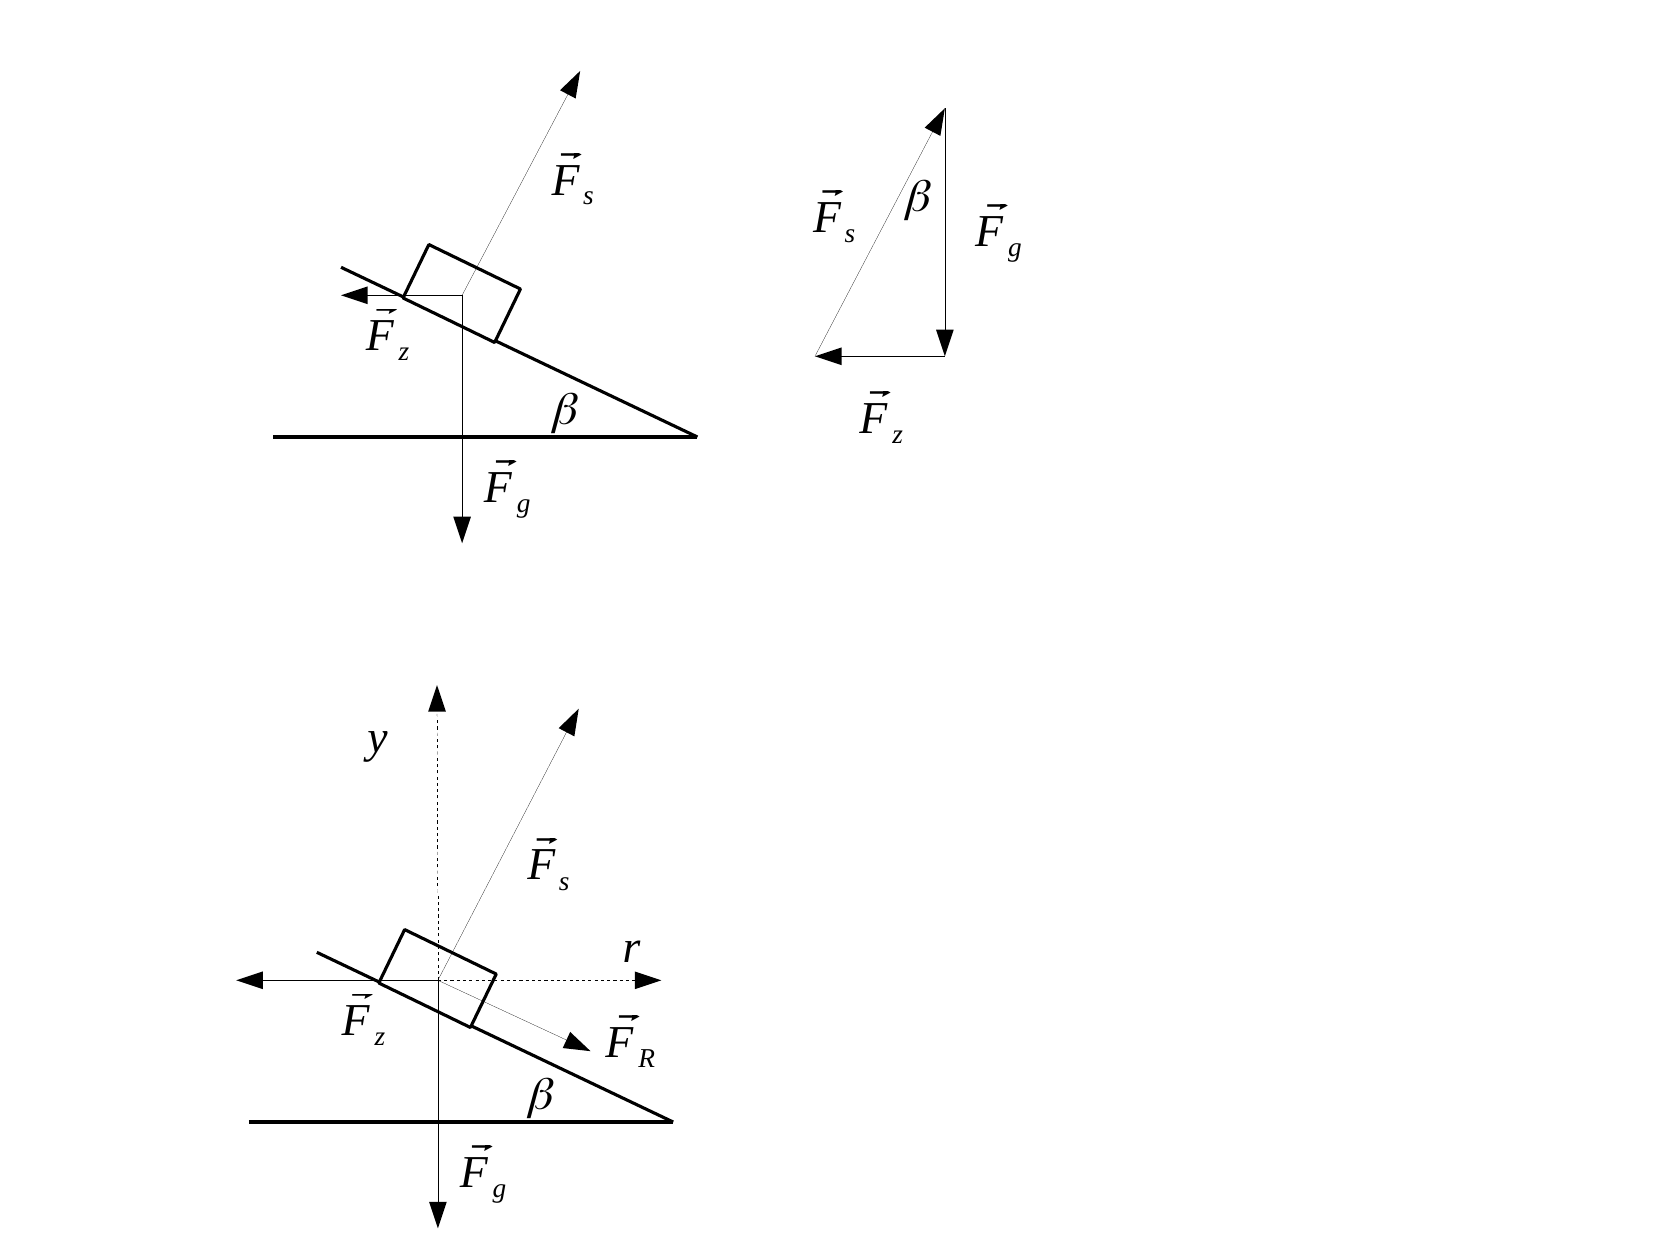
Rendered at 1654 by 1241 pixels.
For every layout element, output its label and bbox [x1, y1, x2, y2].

chart [850, 391, 910, 449]
chart [596, 1015, 662, 1073]
chart [617, 921, 650, 972]
chart [804, 190, 863, 249]
chart [544, 391, 582, 438]
chart [897, 179, 935, 225]
text_box [378, 981, 438, 1012]
text_box [439, 982, 483, 1028]
chart [475, 460, 537, 518]
text_box [463, 268, 521, 343]
text_box [439, 953, 497, 1001]
chart [357, 309, 416, 367]
chart [520, 1076, 558, 1123]
chart [966, 204, 1028, 262]
chart [518, 838, 577, 896]
text_box [380, 929, 451, 980]
chart [543, 153, 601, 211]
text_box [403, 296, 462, 327]
chart [355, 710, 397, 762]
chart [333, 994, 392, 1052]
text_box [404, 244, 476, 295]
chart [451, 1145, 513, 1203]
